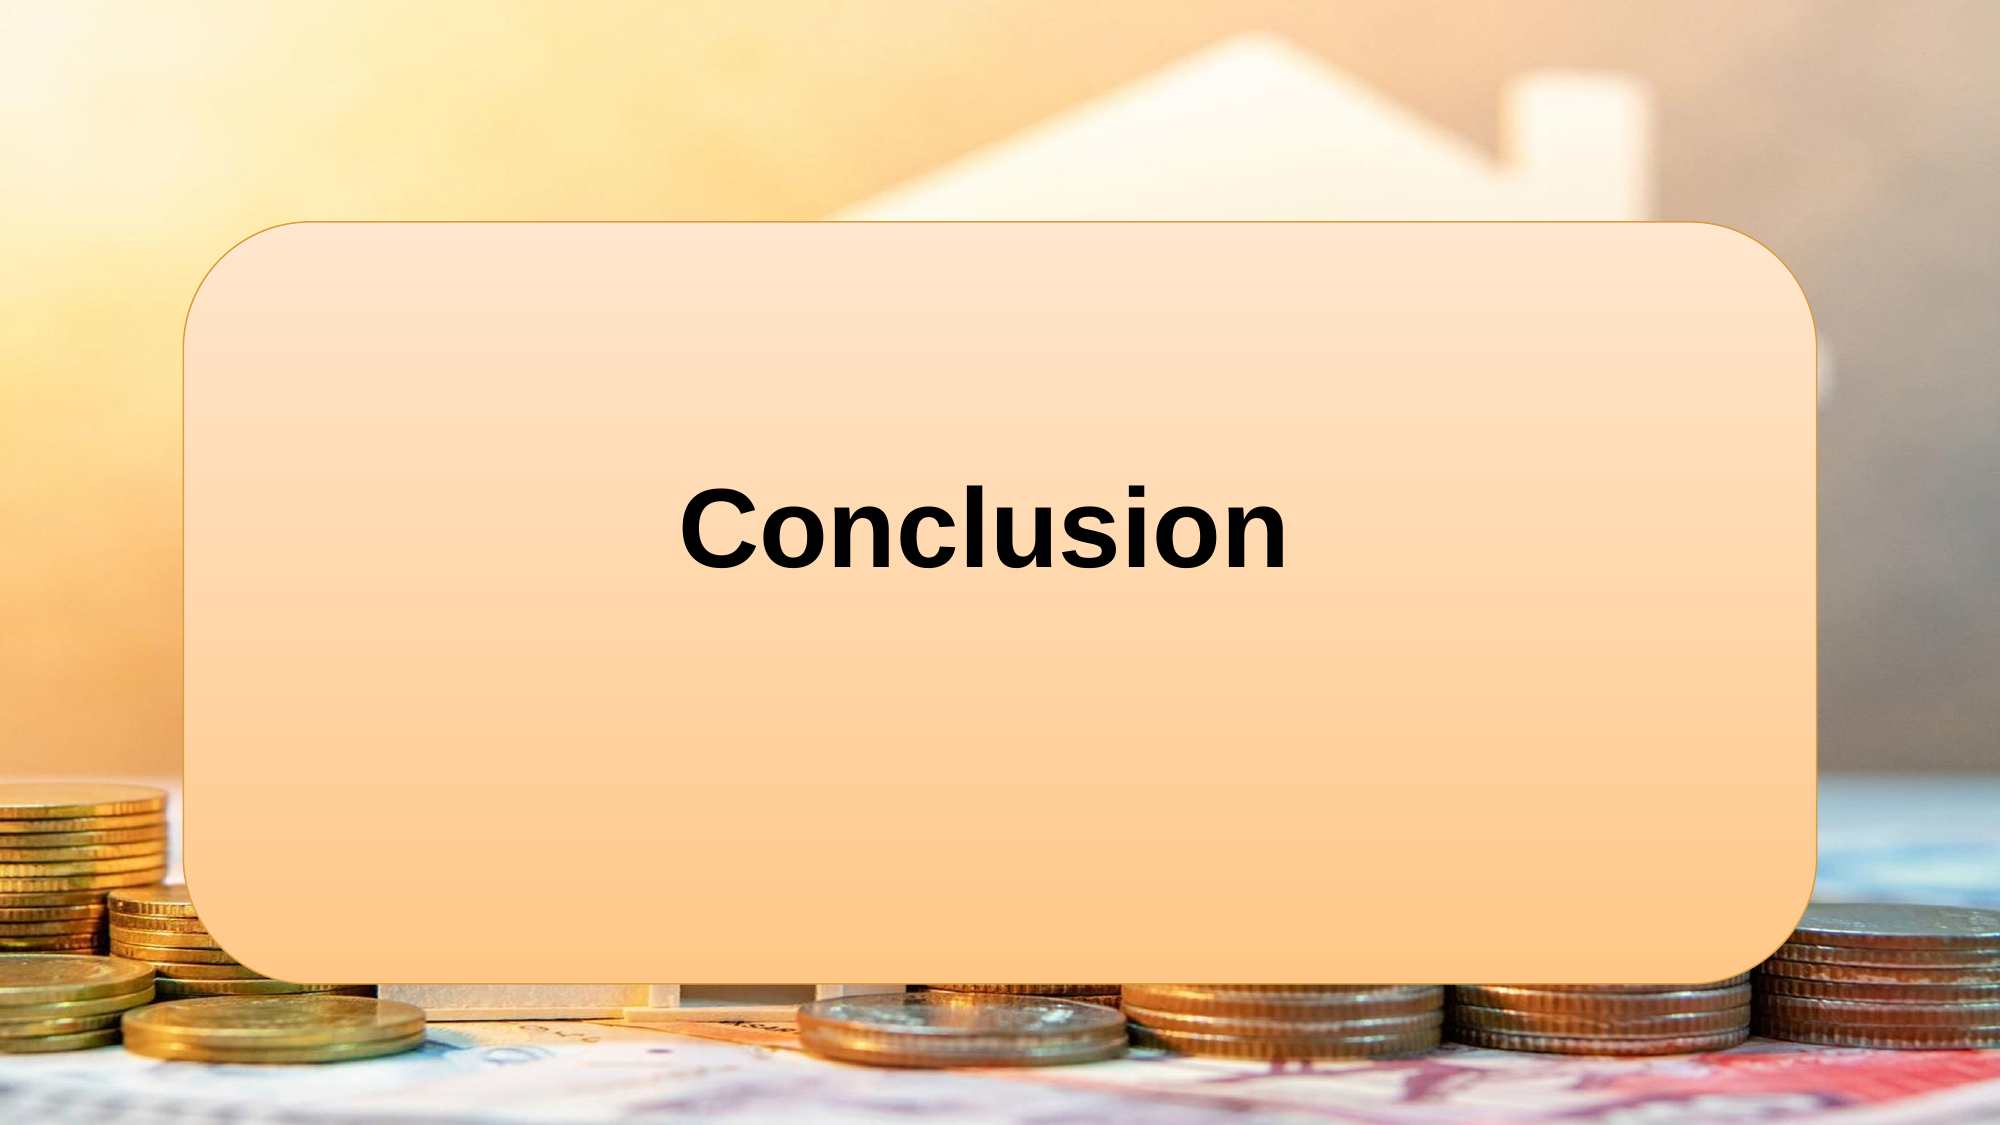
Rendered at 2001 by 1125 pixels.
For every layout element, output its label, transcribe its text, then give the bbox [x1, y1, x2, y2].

text_box Conclusion [663, 447, 1306, 598]
picture [0, 0, 2000, 1125]
text_box [183, 221, 1817, 984]
